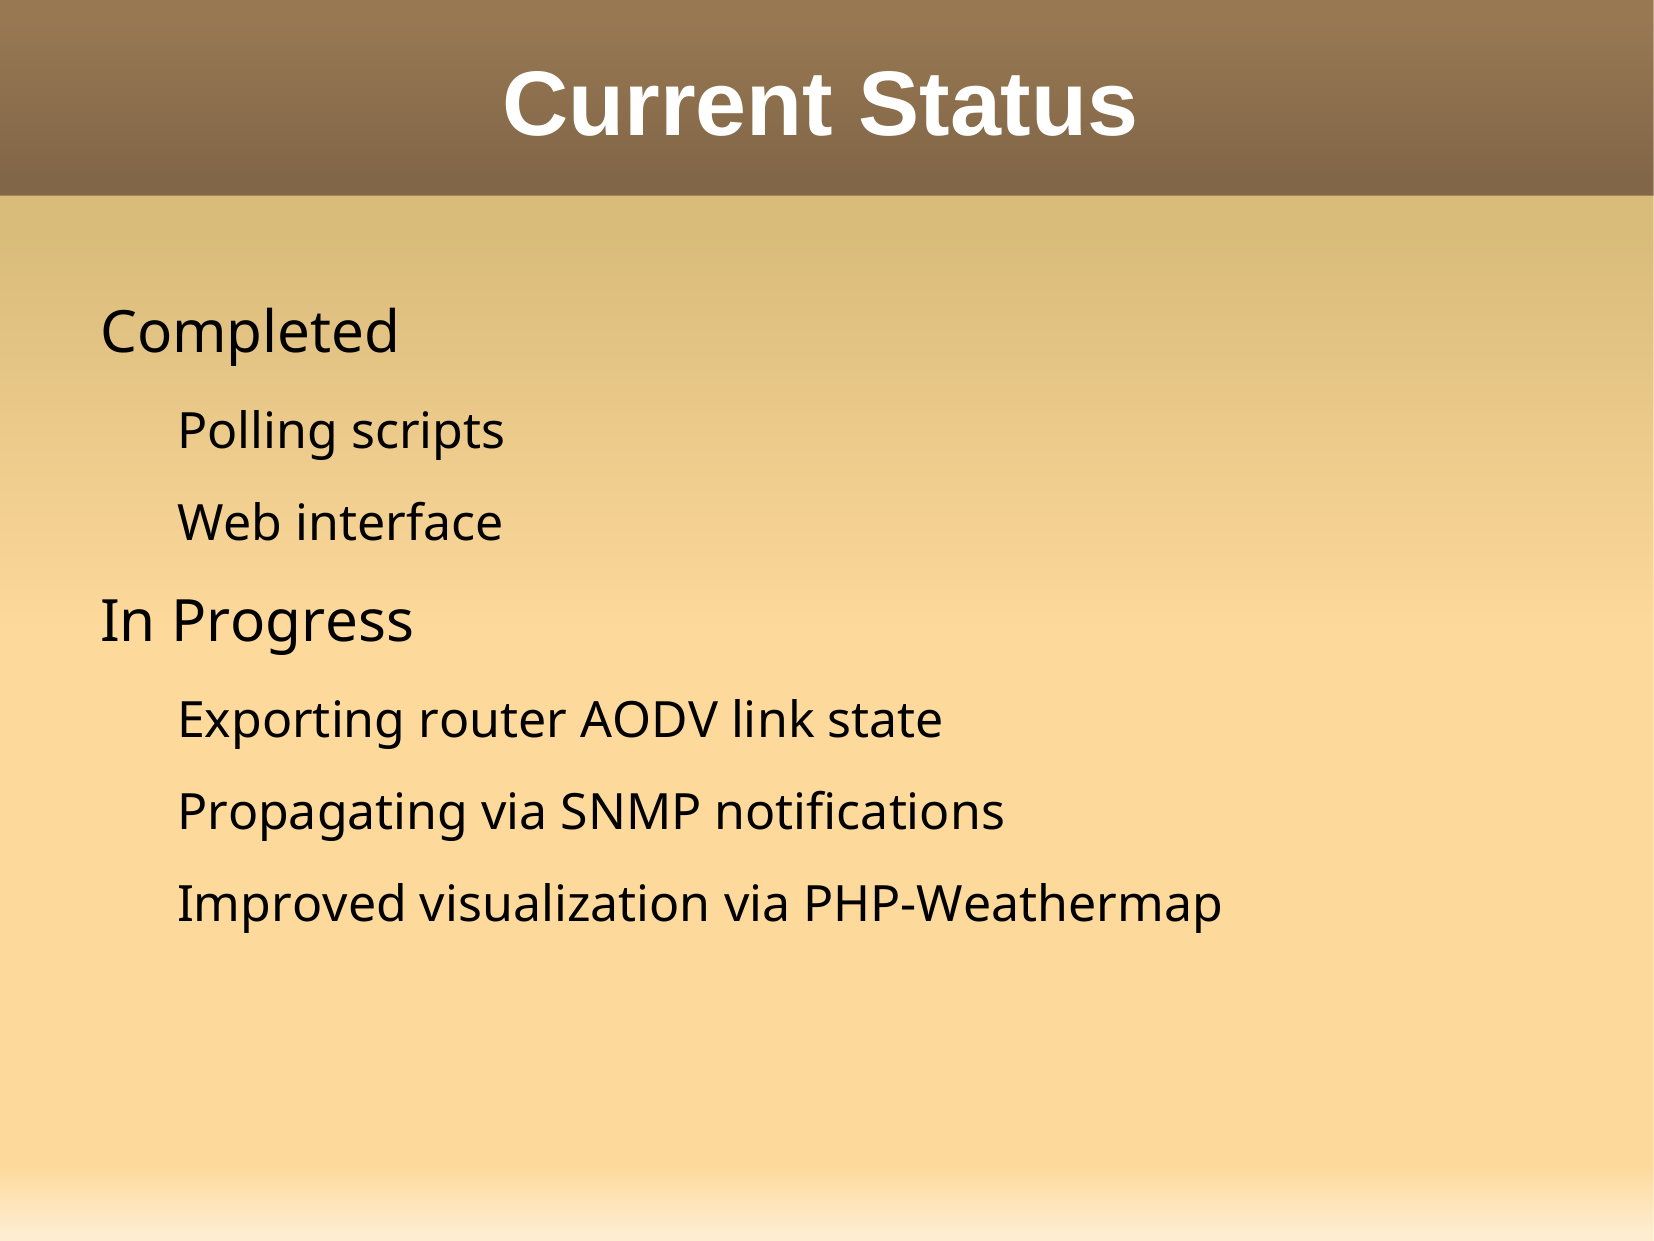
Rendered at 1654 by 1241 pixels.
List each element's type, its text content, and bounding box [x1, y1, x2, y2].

picture [0, 0, 1654, 1241]
list Completed Polling scripts Web interface In Progress Exporting router AODV link state Propagating via SNMP notifications Improved visualization via PHP-Weathermap [82, 290, 1571, 1094]
title Current Status [76, 7, 1565, 200]
